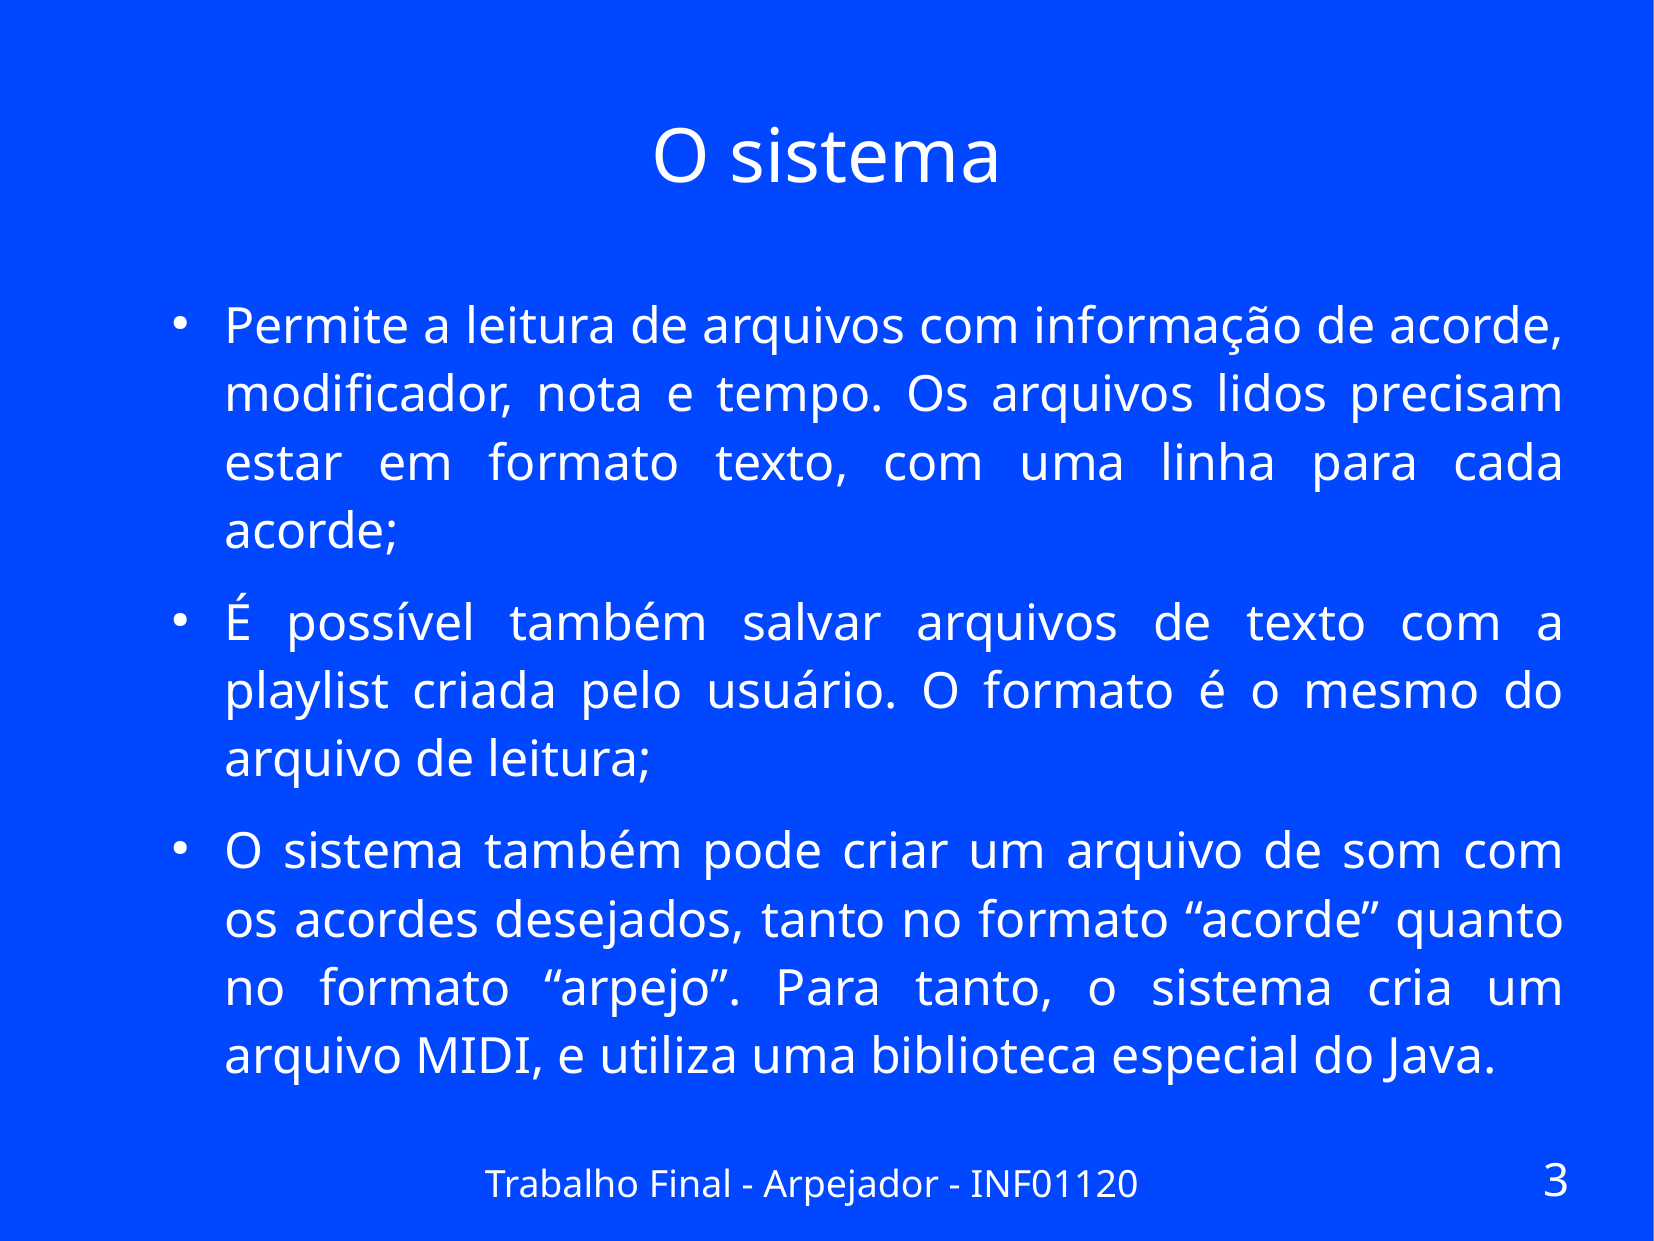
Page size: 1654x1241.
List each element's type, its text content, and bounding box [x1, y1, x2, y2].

list Permite a leitura de arquivos com informação de acorde, modificador, nota e tempo. Os arquivos lidos precisam estar em formato texto, com uma linha para cada acorde; É possível também salvar arquivos de texto com a playlist criada pelo usuário. O formato é o mesmo do arquivo de leitura; O sistema também pode criar um arquivo de som com os acordes desejados, tanto no formato “acorde” quanto no formato “arpejo”. Para tanto, o sistema cria um arquivo MIDI, e utiliza uma biblioteca especial do Java. [82, 290, 1565, 1123]
title O sistema [82, 49, 1571, 257]
